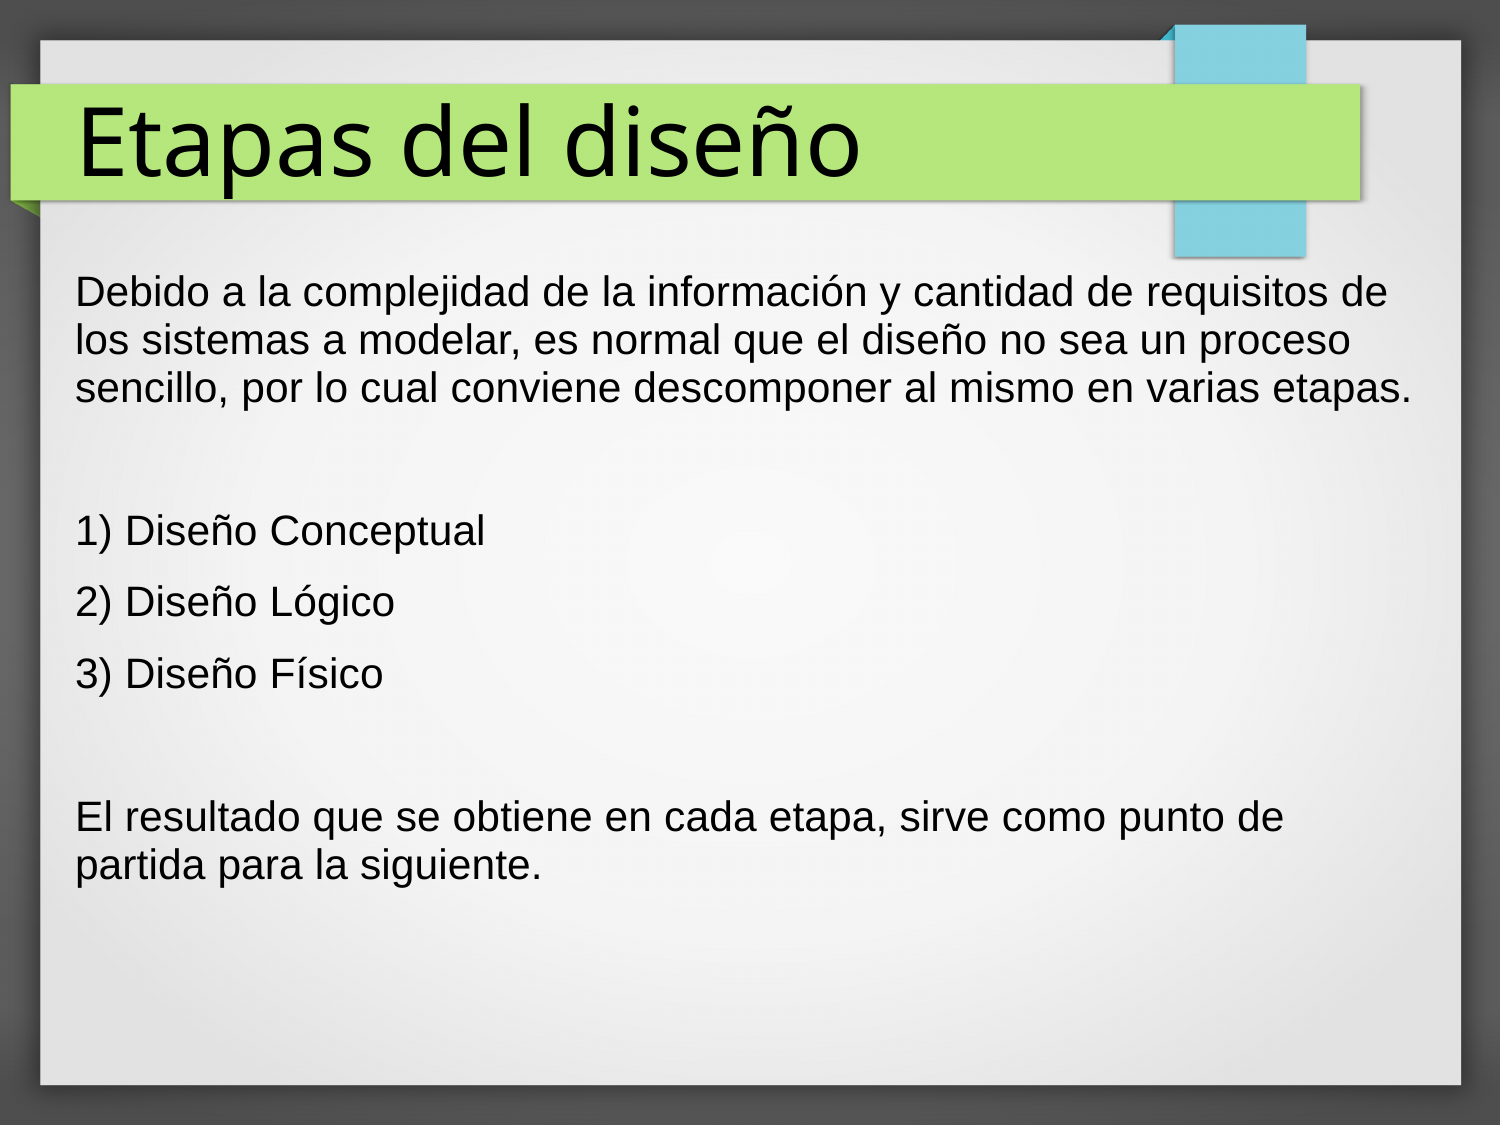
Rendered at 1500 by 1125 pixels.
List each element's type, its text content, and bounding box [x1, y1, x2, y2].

picture [0, 0, 1500, 1125]
list Debido a la complejidad de la información y cantidad de requisitos de los sistemas a modelar, es normal que el diseño no sea un proceso sencillo, por lo cual conviene descomponer al mismo en varias etapas. 1) Diseño Conceptual 2) Diseño Lógico 3) Diseño Físico El resultado que se obtiene en cada etapa, sirve como punto de partida para la siguiente. [75, 267, 1426, 921]
title Etapas del diseño [75, 83, 1147, 196]
